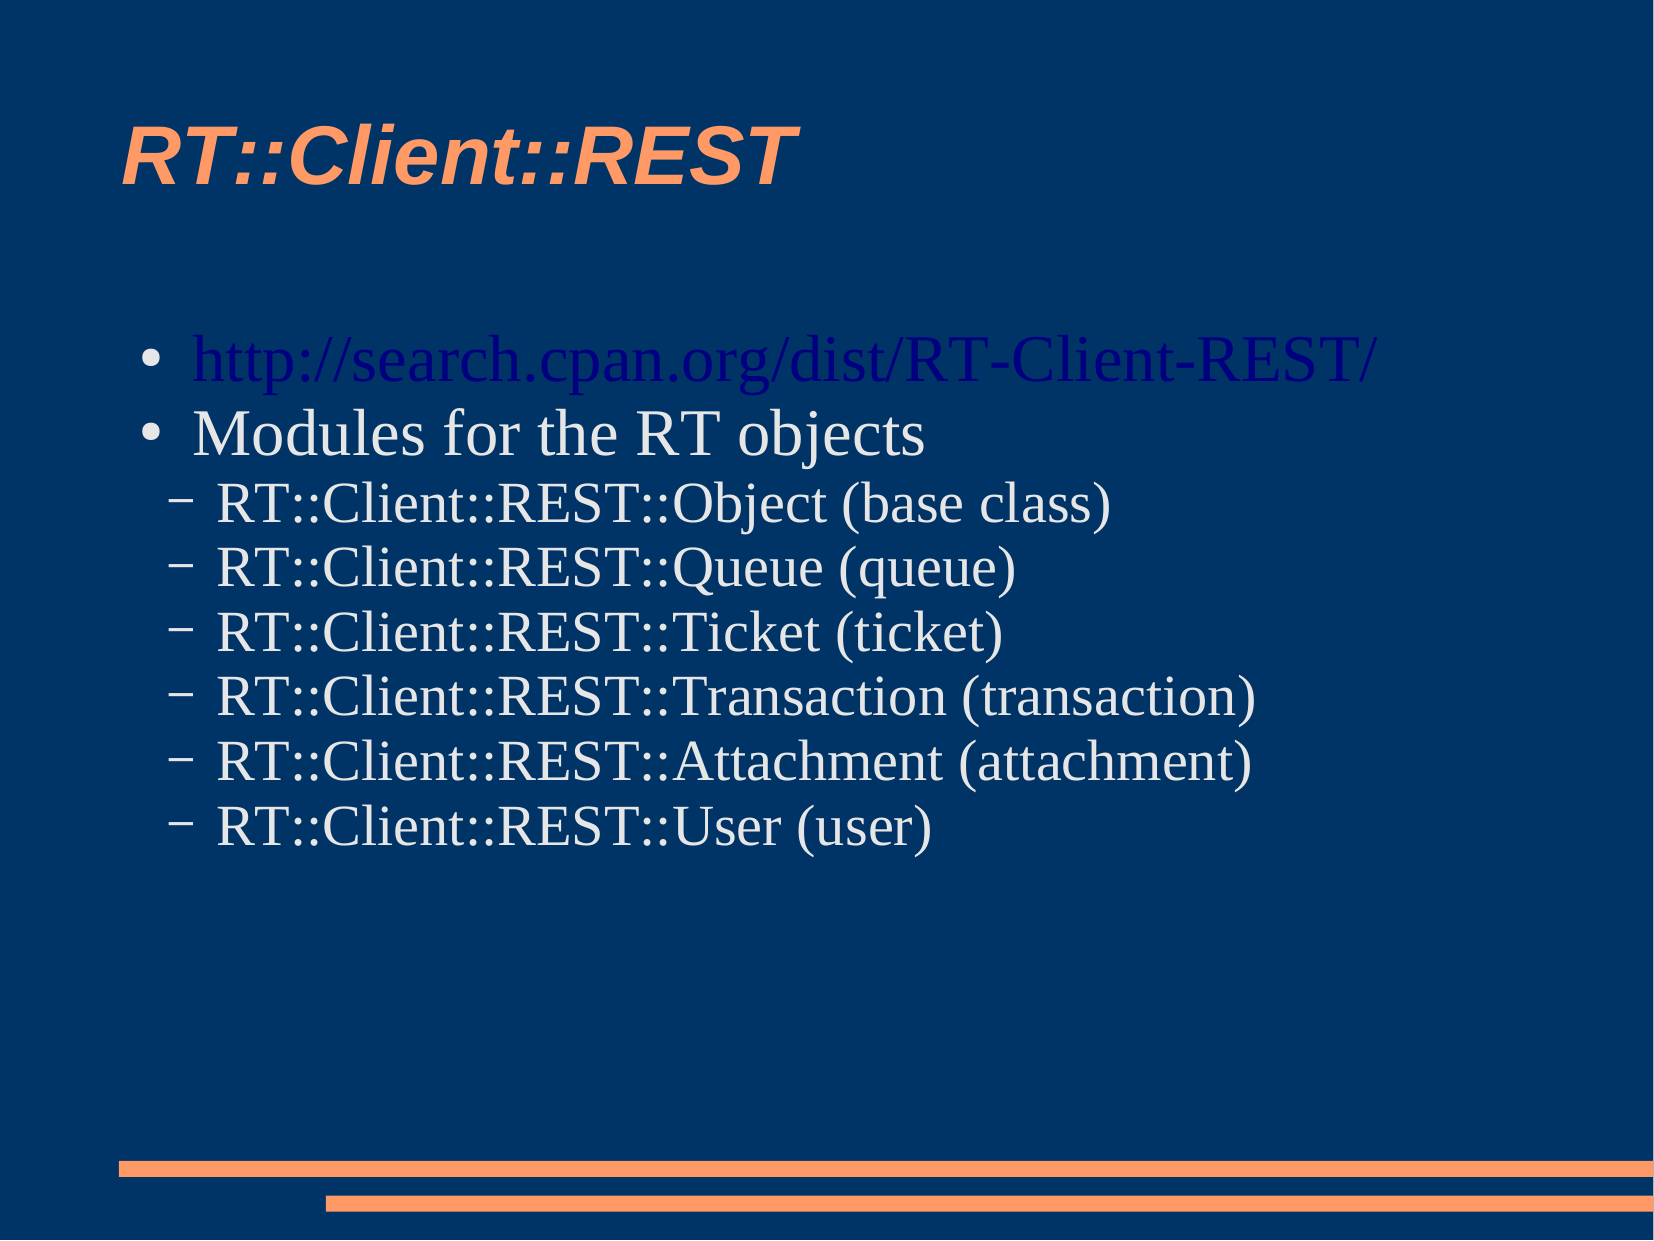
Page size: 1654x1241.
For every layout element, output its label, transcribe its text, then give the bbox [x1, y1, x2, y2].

title RT::Client::REST [121, 59, 1534, 252]
list http://search.cpan.org/dist/RT-Client-REST/ Modules for the RT objects RT::Client::REST::Object (base class) RT::Client::REST::Queue (queue) RT::Client::REST::Ticket (ticket) RT::Client::REST::Transaction (transaction) RT::Client::REST::Attachment (attachment) RT::Client::REST::User (user) [121, 322, 1561, 1126]
